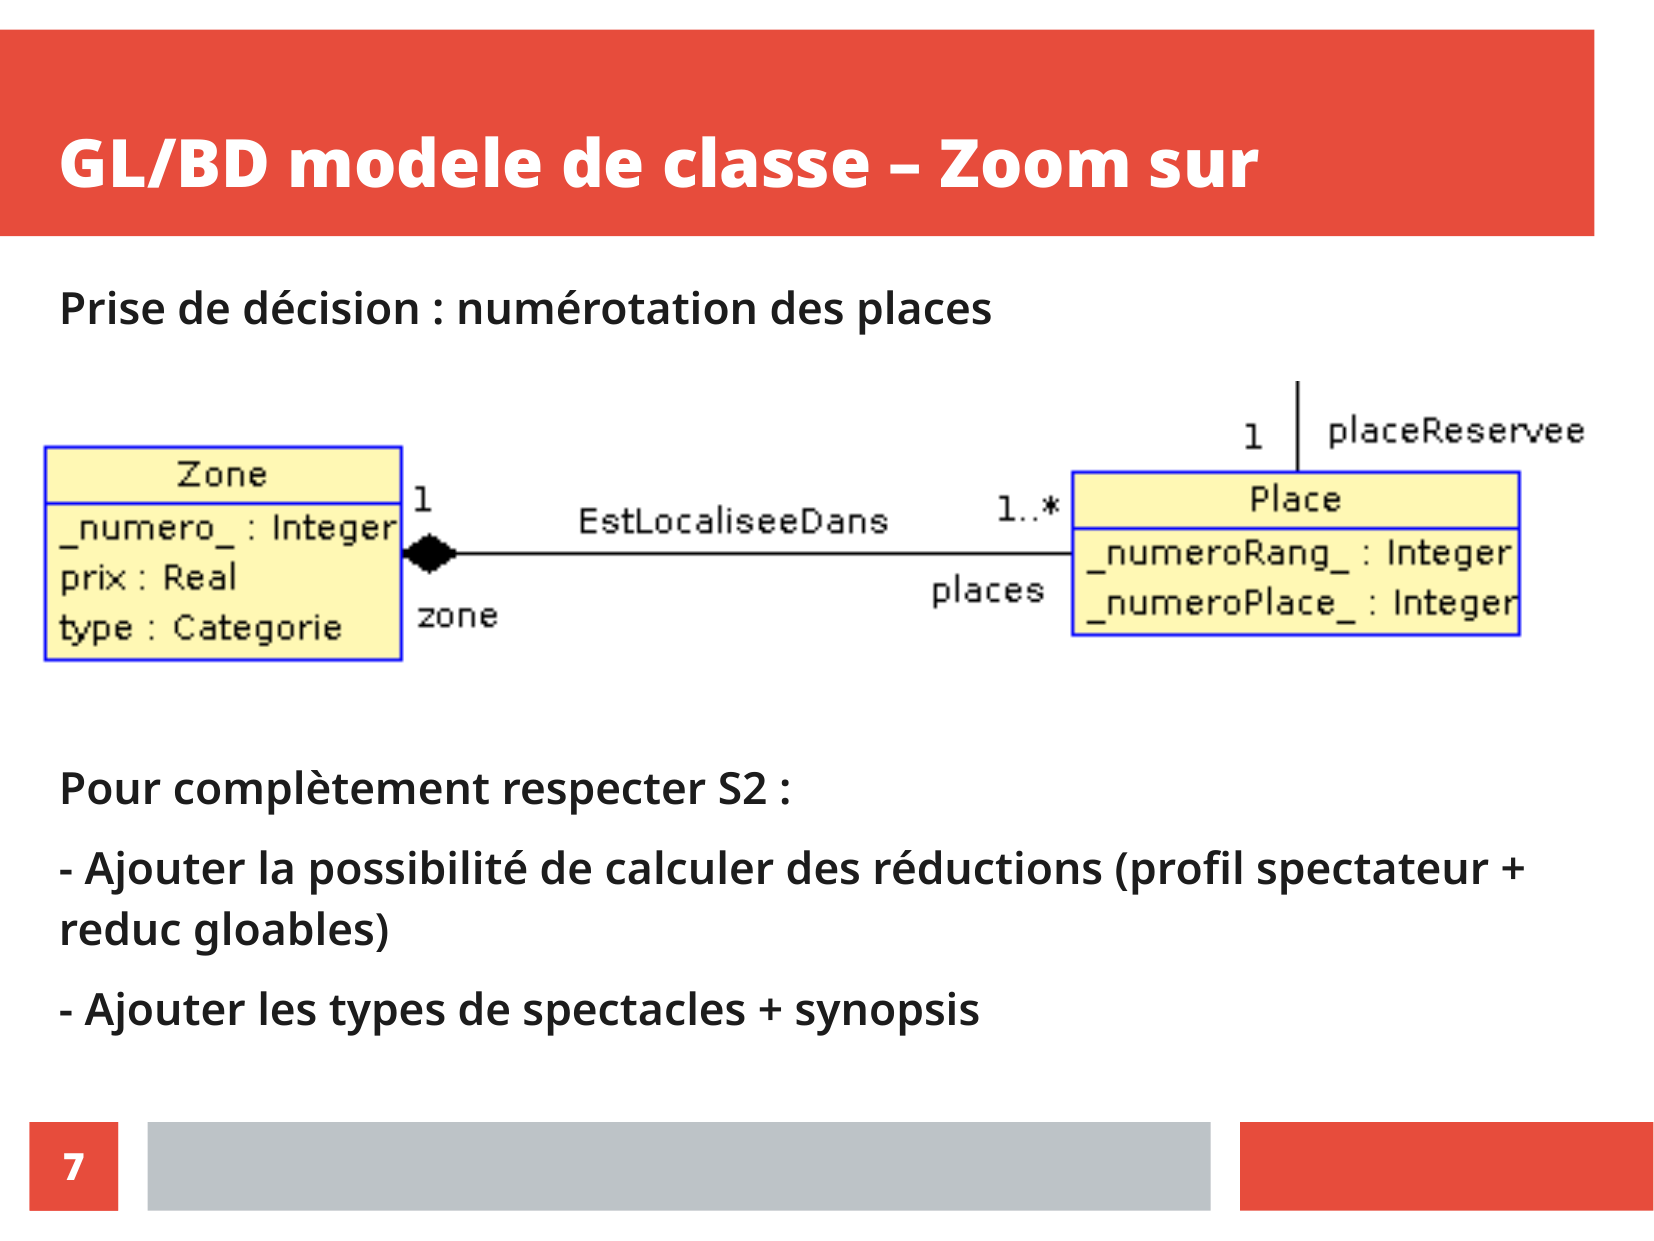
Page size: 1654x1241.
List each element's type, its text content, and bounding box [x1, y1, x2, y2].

picture [23, 381, 1625, 697]
list Prise de décision : numérotation des places Pour complètement respecter S2 : - Ajouter la possibilité de calculer des réductions (profil spectateur + reduc gloables) - Ajouter les types de spectacles + synopsis [59, 277, 1565, 381]
list Prise de décision : numérotation des places Pour complètement respecter S2 : - Ajouter la possibilité de calculer des réductions (profil spectateur + reduc gloables) - Ajouter les types de spectacles + synopsis [59, 697, 1565, 1046]
title GL/BD modele de classe – Zoom sur [59, 59, 1595, 207]
